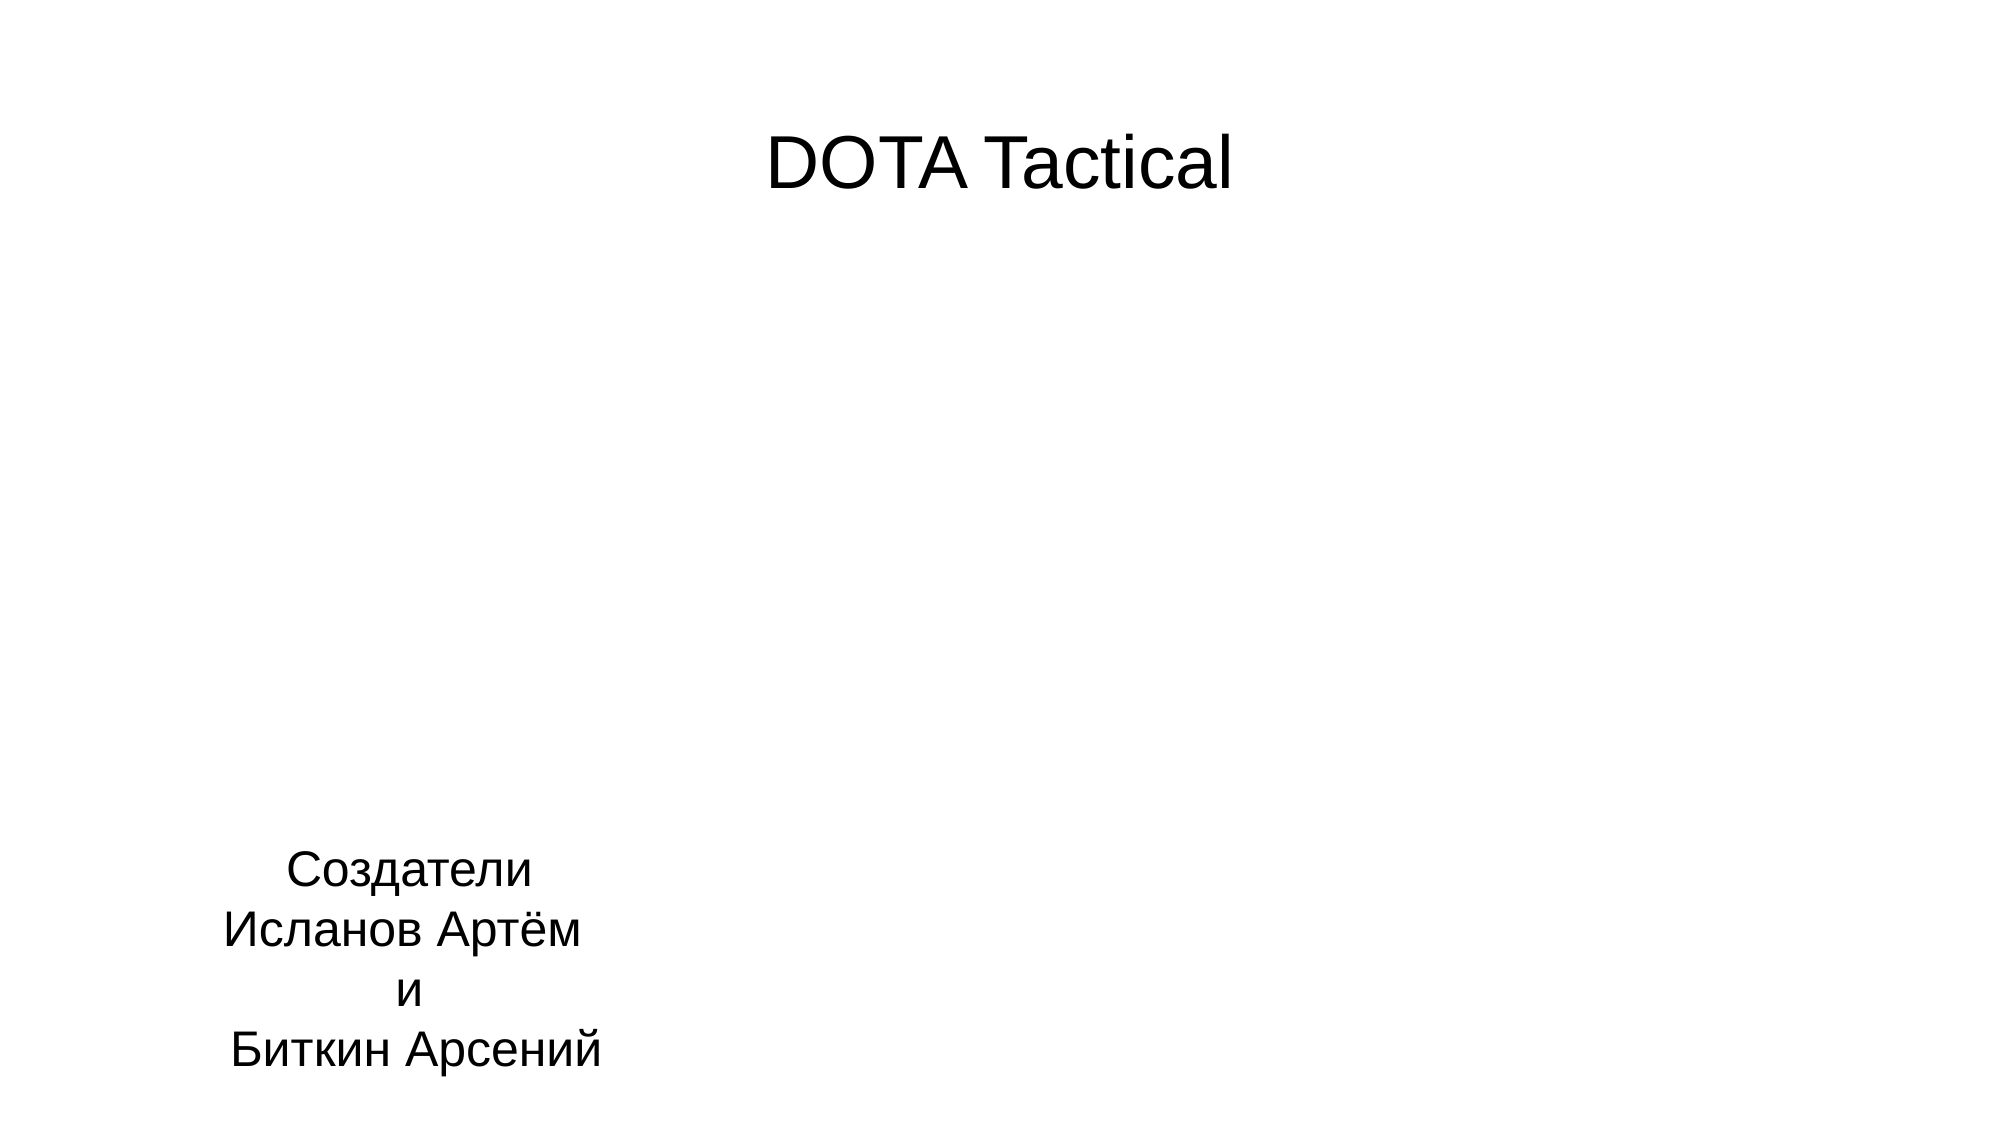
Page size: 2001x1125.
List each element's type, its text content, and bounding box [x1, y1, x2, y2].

subtitle Создатели Исланов Артём и Биткин Арсений [34, 835, 785, 1096]
title DOTA Tactical [249, 68, 1750, 204]
